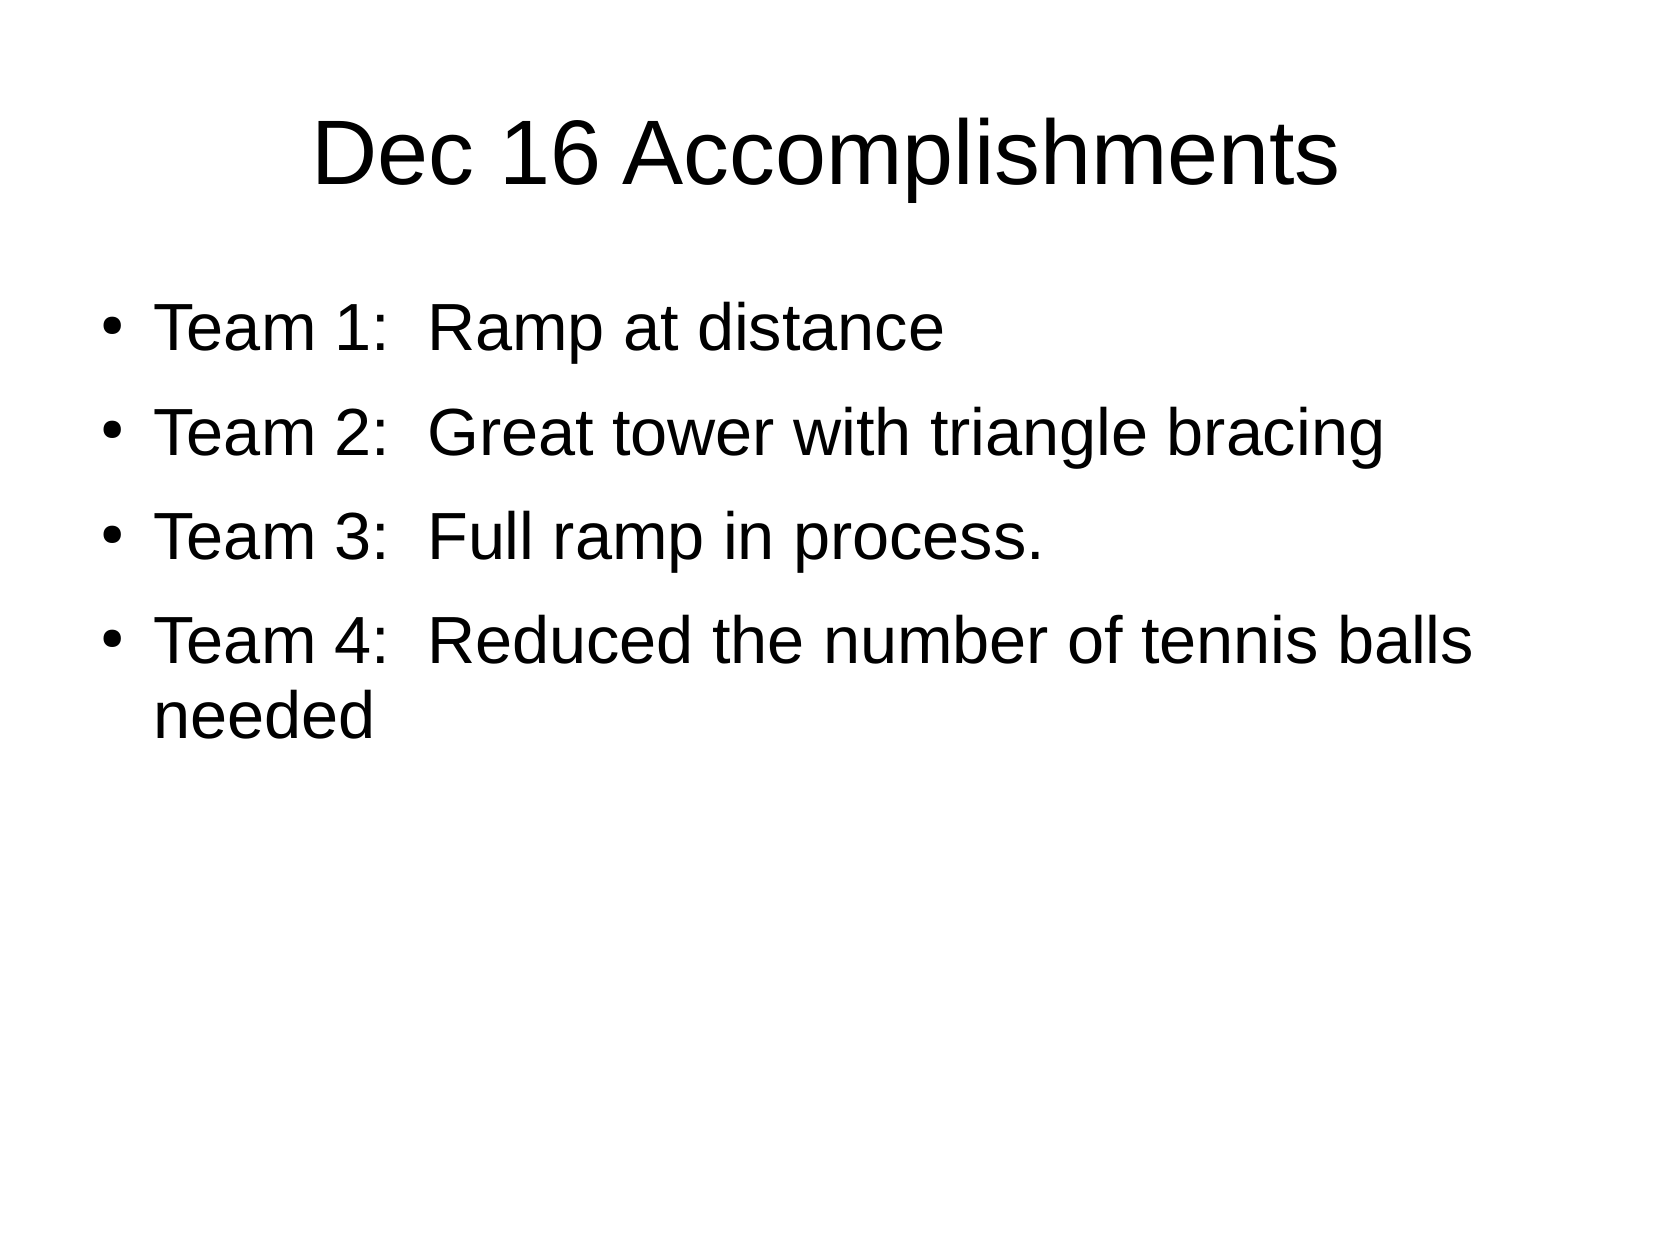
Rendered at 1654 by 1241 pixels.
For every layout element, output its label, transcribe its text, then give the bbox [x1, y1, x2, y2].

title Dec 16 Accomplishments [82, 49, 1571, 257]
list Team 1: Ramp at distance Team 2: Great tower with triangle bracing Team 3: Full ramp in process. Team 4: Reduced the number of tennis balls needed [82, 290, 1571, 1010]
